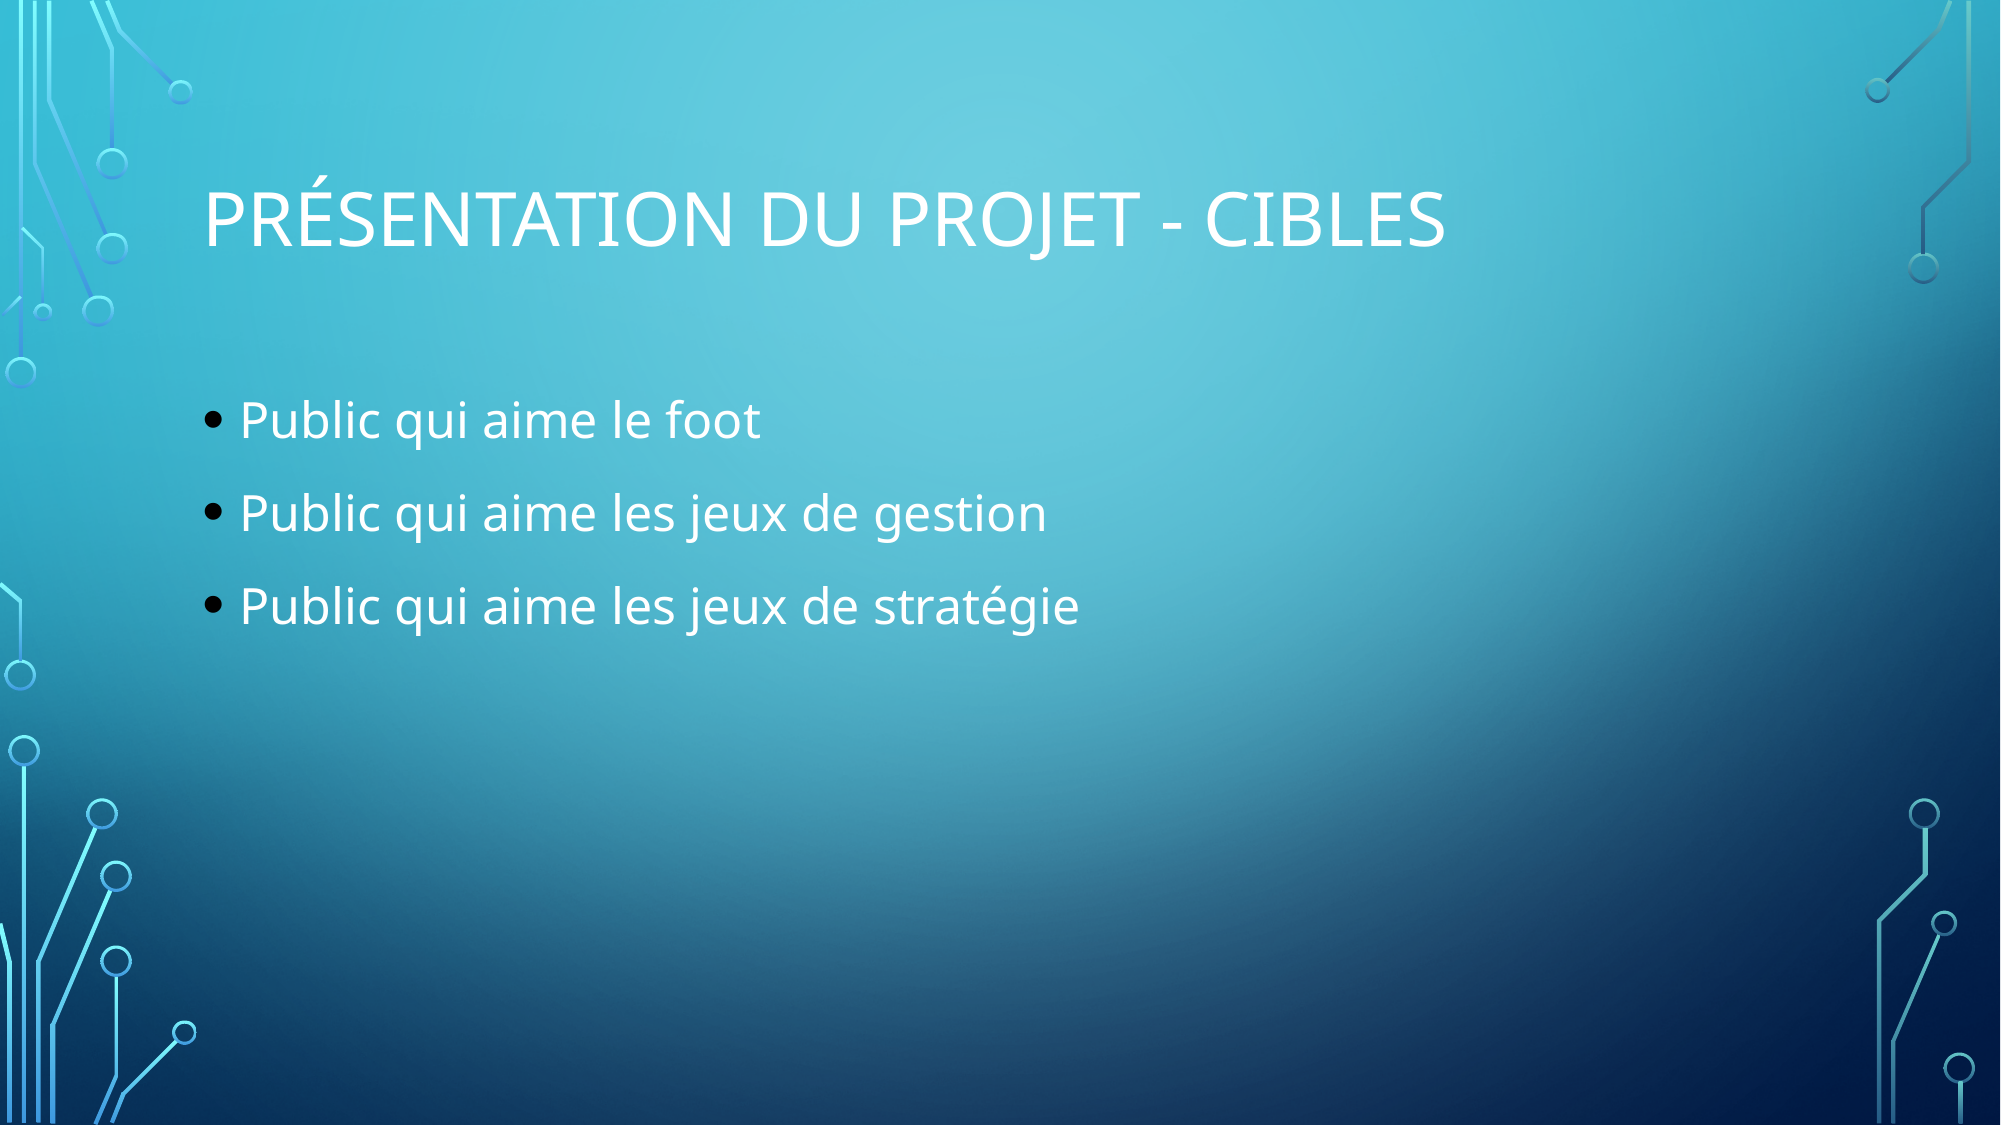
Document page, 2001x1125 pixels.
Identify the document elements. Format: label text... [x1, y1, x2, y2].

title Présentation du projet - cibles [187, 101, 1813, 344]
list Public qui aime le foot Public qui aime les jeux de gestion Public qui aime les jeux de stratégie [187, 369, 1813, 951]
